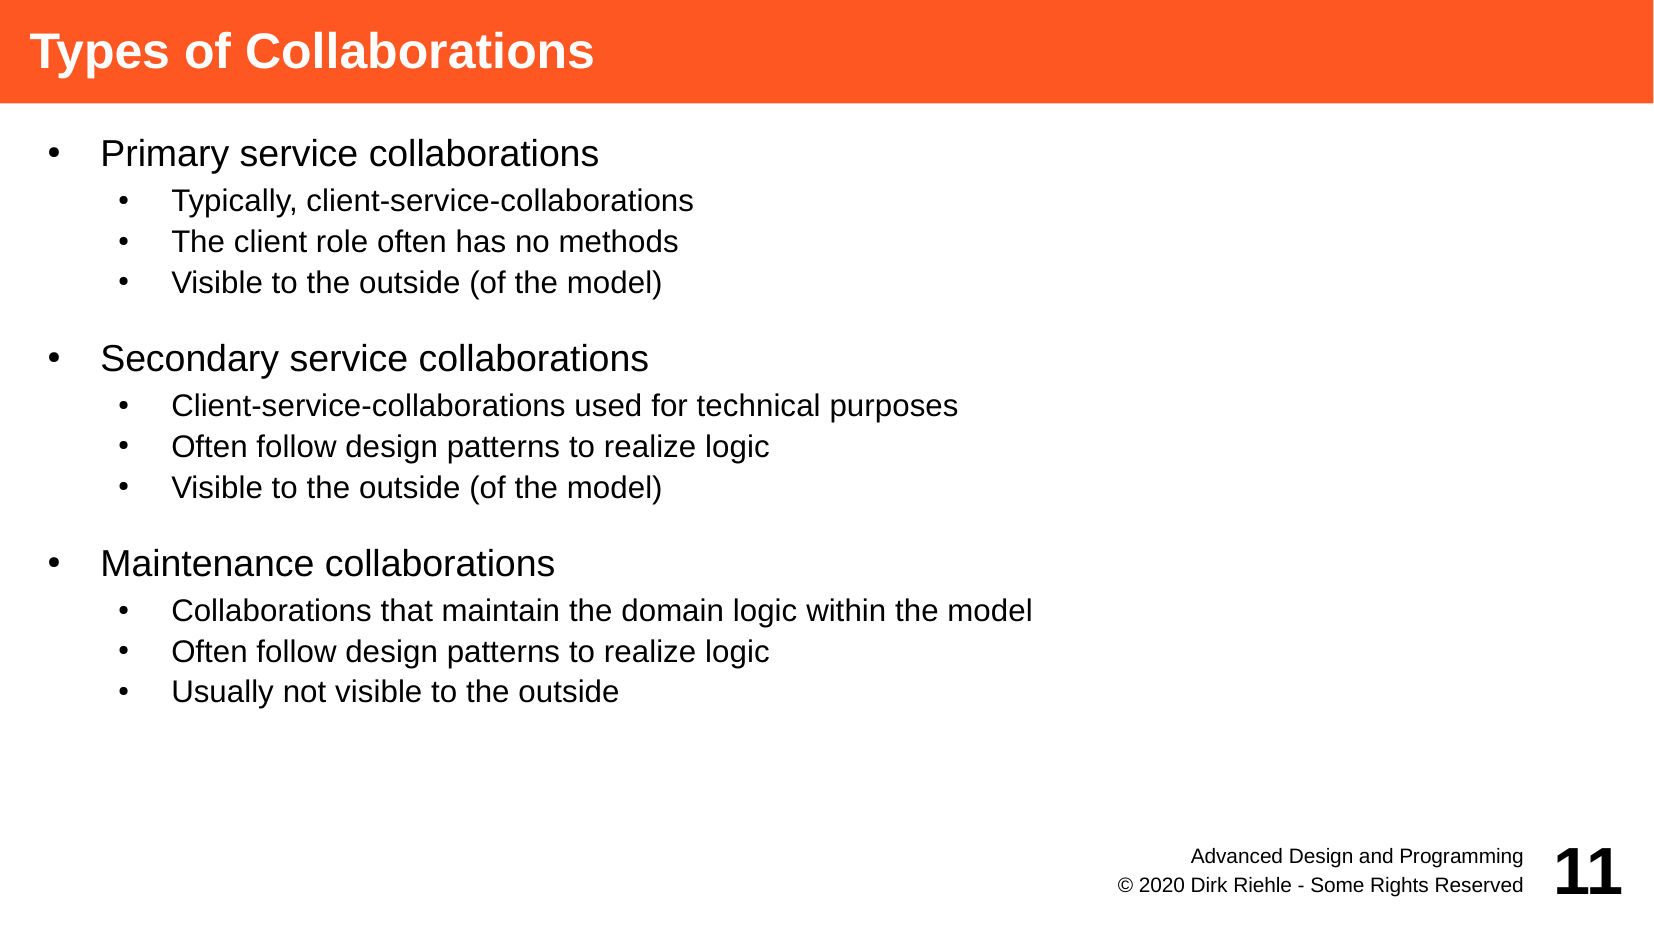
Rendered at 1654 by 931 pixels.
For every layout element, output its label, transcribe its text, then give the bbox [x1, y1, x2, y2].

list Primary service collaborations Typically, client-service-collaborations The client role often has no methods Visible to the outside (of the model) Secondary service collaborations Client-service-collaborations used for technical purposes Often follow design patterns to realize logic Visible to the outside (of the model) Maintenance collaborations Collaborations that maintain the domain logic within the model Often follow design patterns to realize logic Usually not visible to the outside [29, 132, 1625, 813]
title Types of Collaborations [0, 0, 1654, 104]
